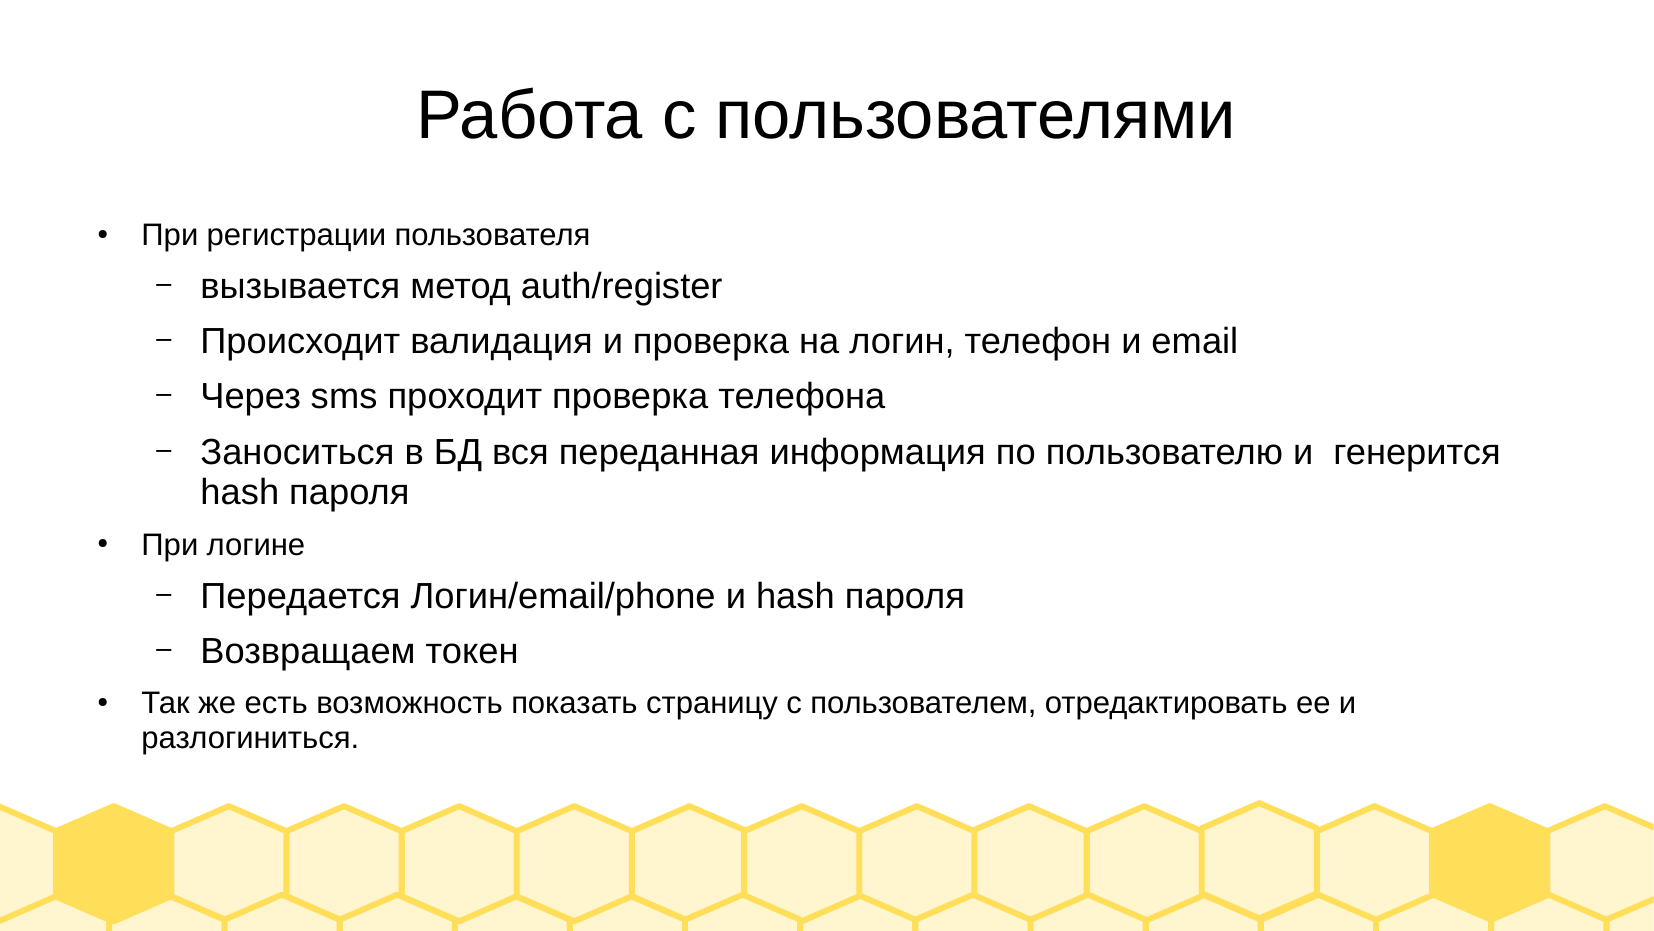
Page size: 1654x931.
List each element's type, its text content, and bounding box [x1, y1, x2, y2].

title Работа с пользователями [82, 37, 1571, 193]
list При регистрации пользователя вызывается метод auth/register Происходит валидация и проверка на логин, телефон и email Через sms проходит проверка телефона Заноситься в БД вся переданная информация по пользователю и генерится hash пароля При логине Передается Логин/email/phone и hash пароля Возвращаем токен Так же есть возможность показать страницу с пользователем, отредактировать ее и разлогиниться. [82, 217, 1571, 758]
